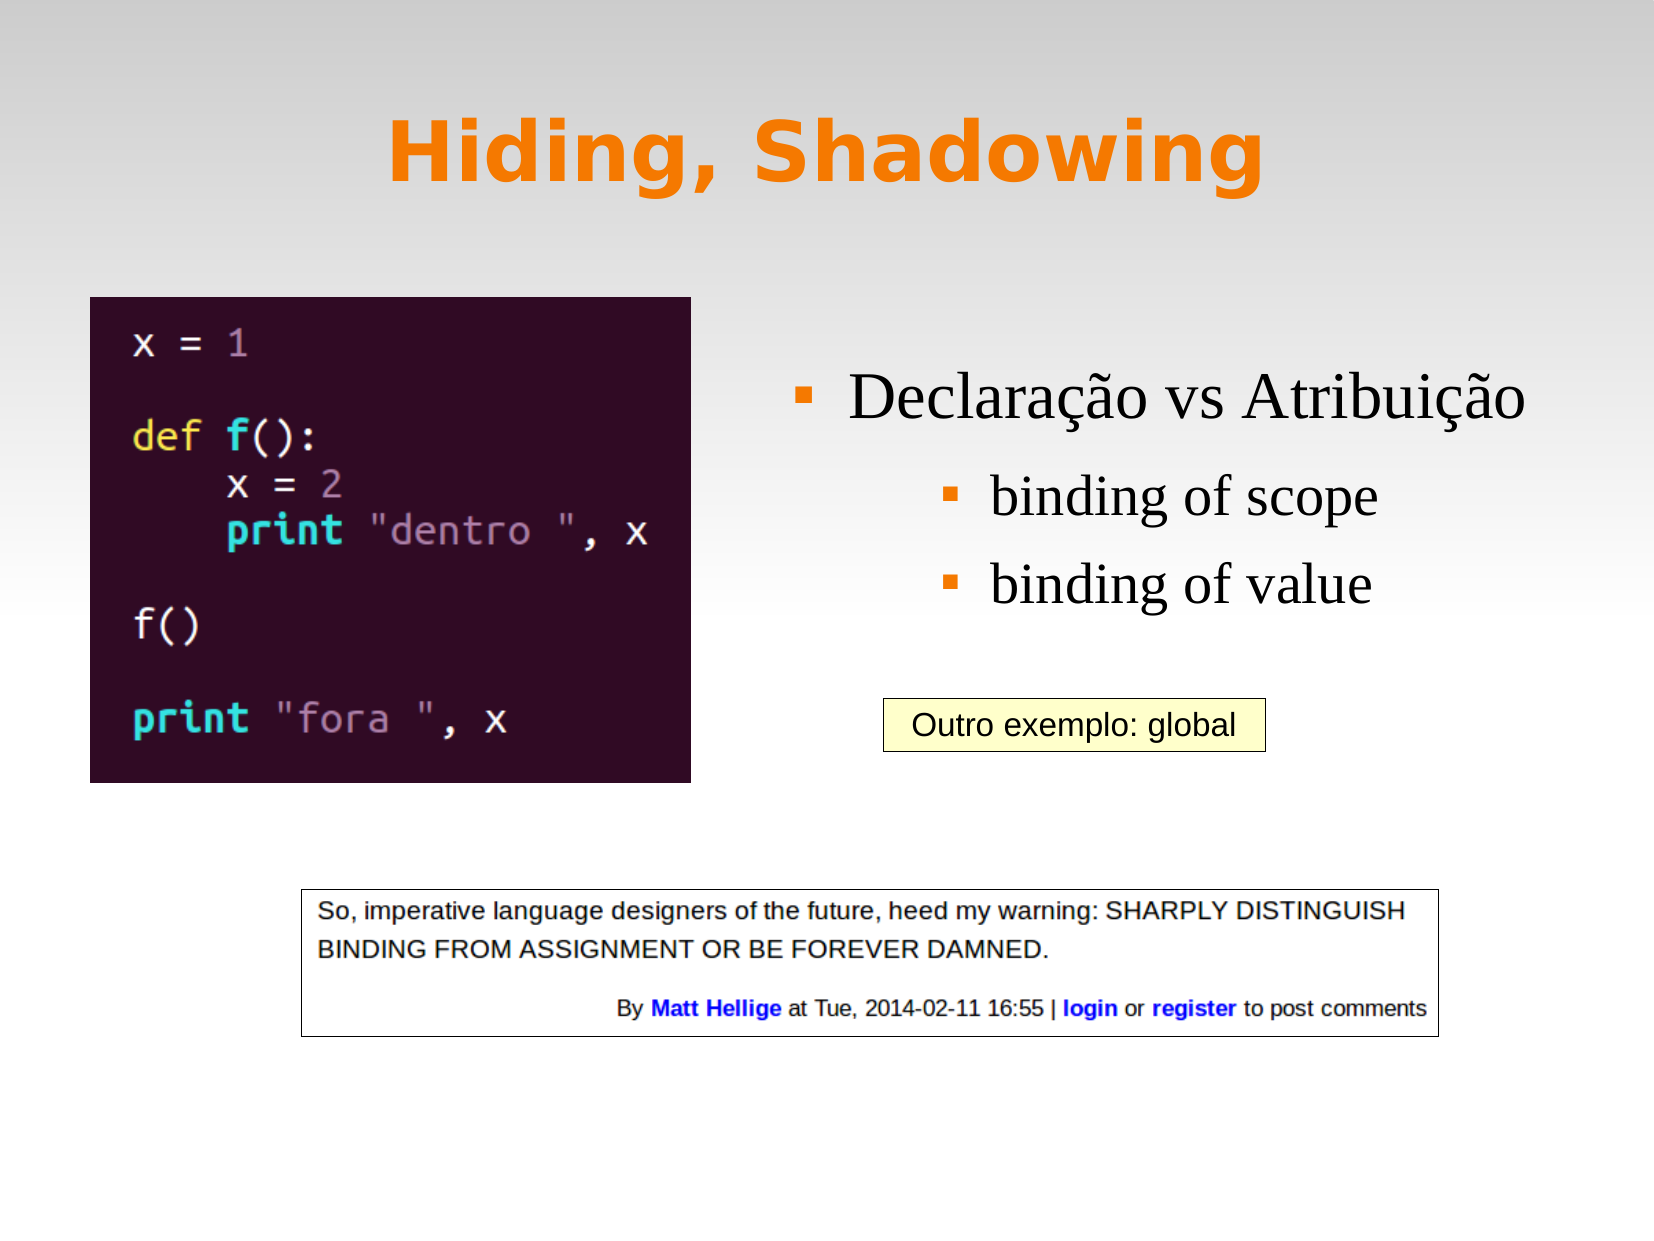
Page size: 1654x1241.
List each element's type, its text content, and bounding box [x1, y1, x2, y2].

list Declaração vs Atribuição binding of scope binding of value [706, 359, 1571, 769]
picture [301, 889, 1439, 1037]
picture [90, 297, 691, 783]
text_box Outro exemplo: global [883, 698, 1266, 752]
title Hiding, Shadowing [82, 49, 1571, 257]
